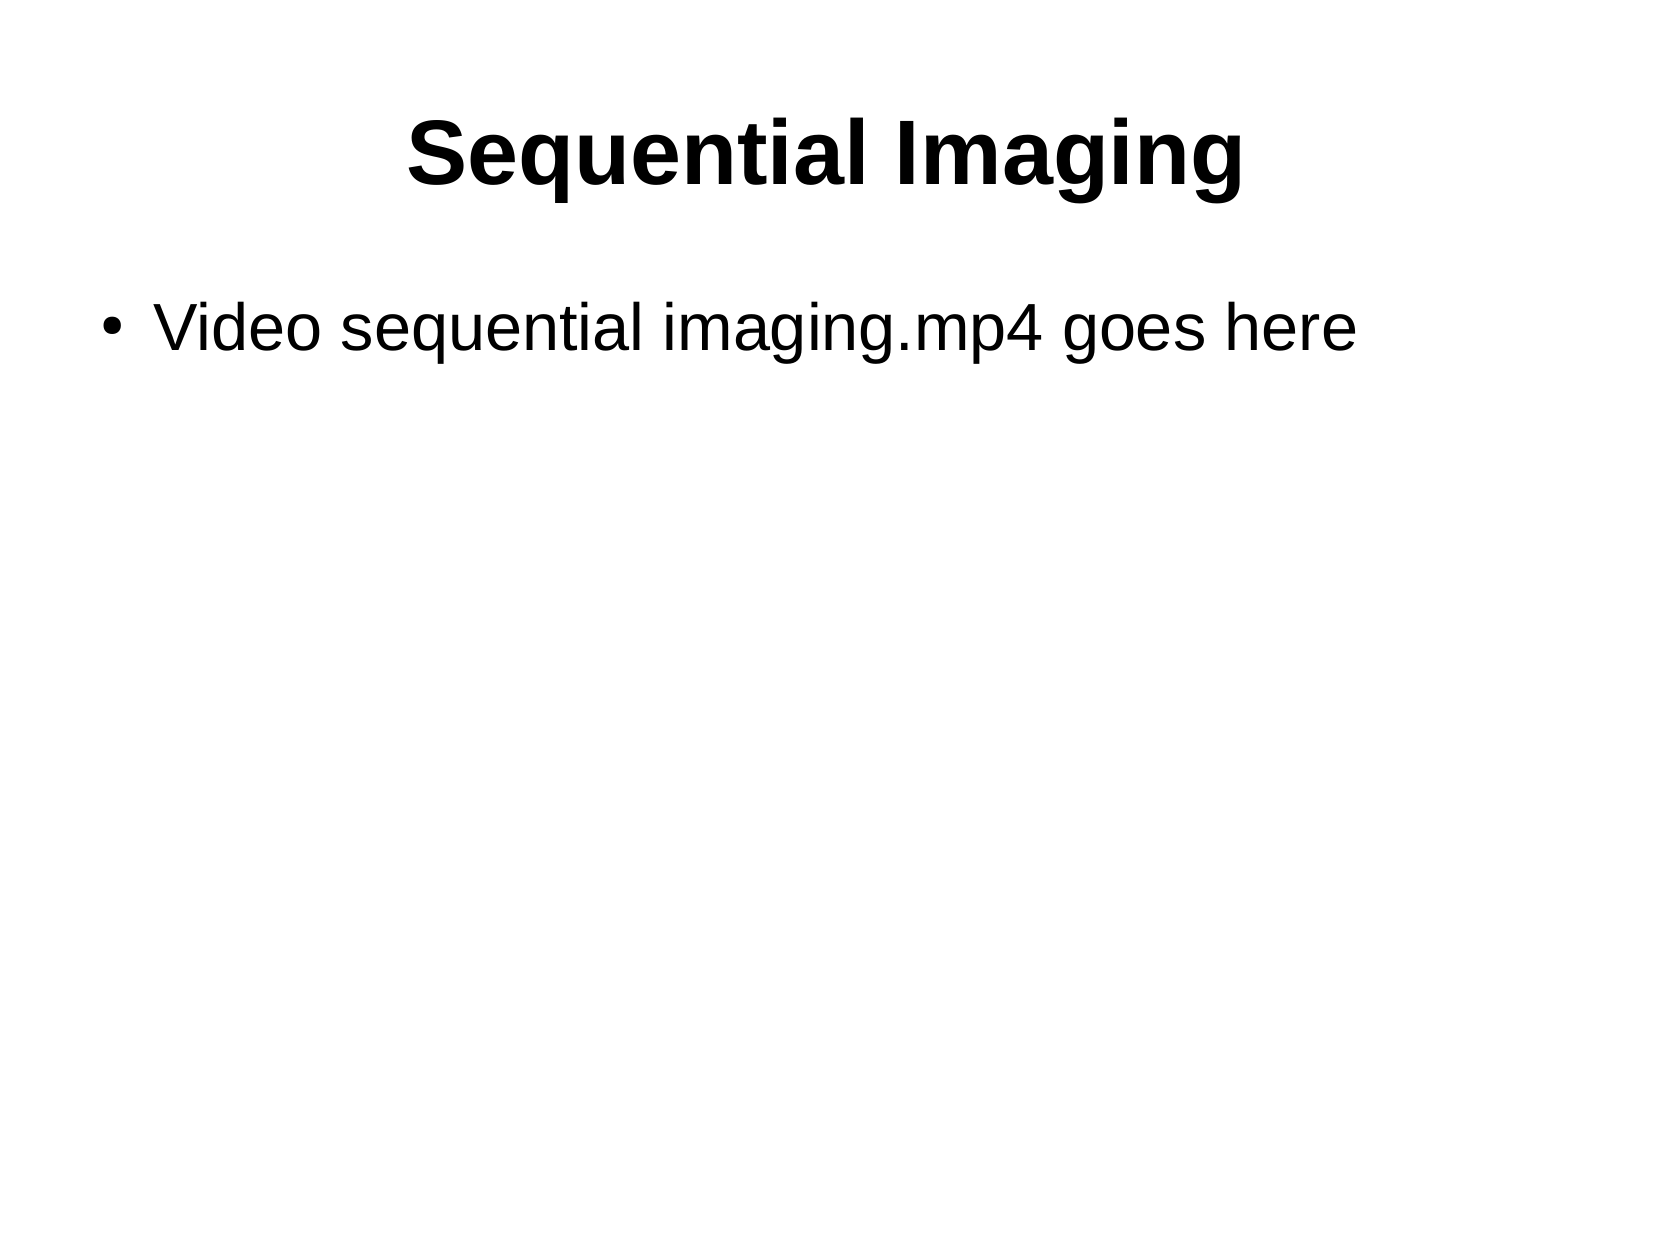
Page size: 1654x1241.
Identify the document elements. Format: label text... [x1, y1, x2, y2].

list Video sequential imaging.mp4 goes here [82, 290, 1571, 1010]
title Sequential Imaging [82, 49, 1571, 257]
